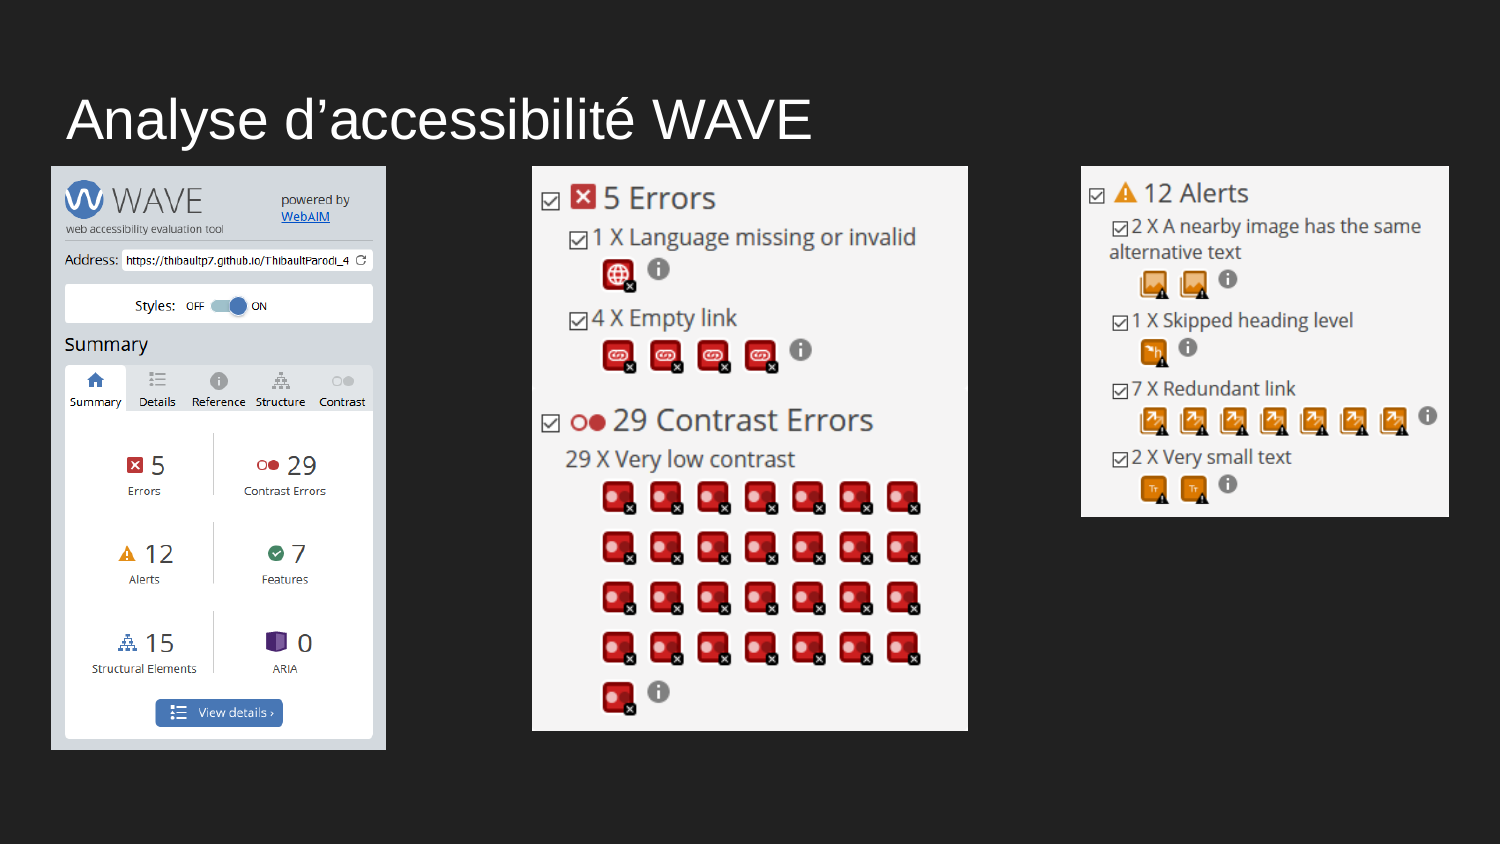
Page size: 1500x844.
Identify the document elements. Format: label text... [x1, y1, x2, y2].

picture [1081, 166, 1449, 517]
picture [51, 166, 386, 750]
picture [532, 166, 968, 731]
title Analyse d’accessibilité WAVE [51, 72, 1449, 167]
